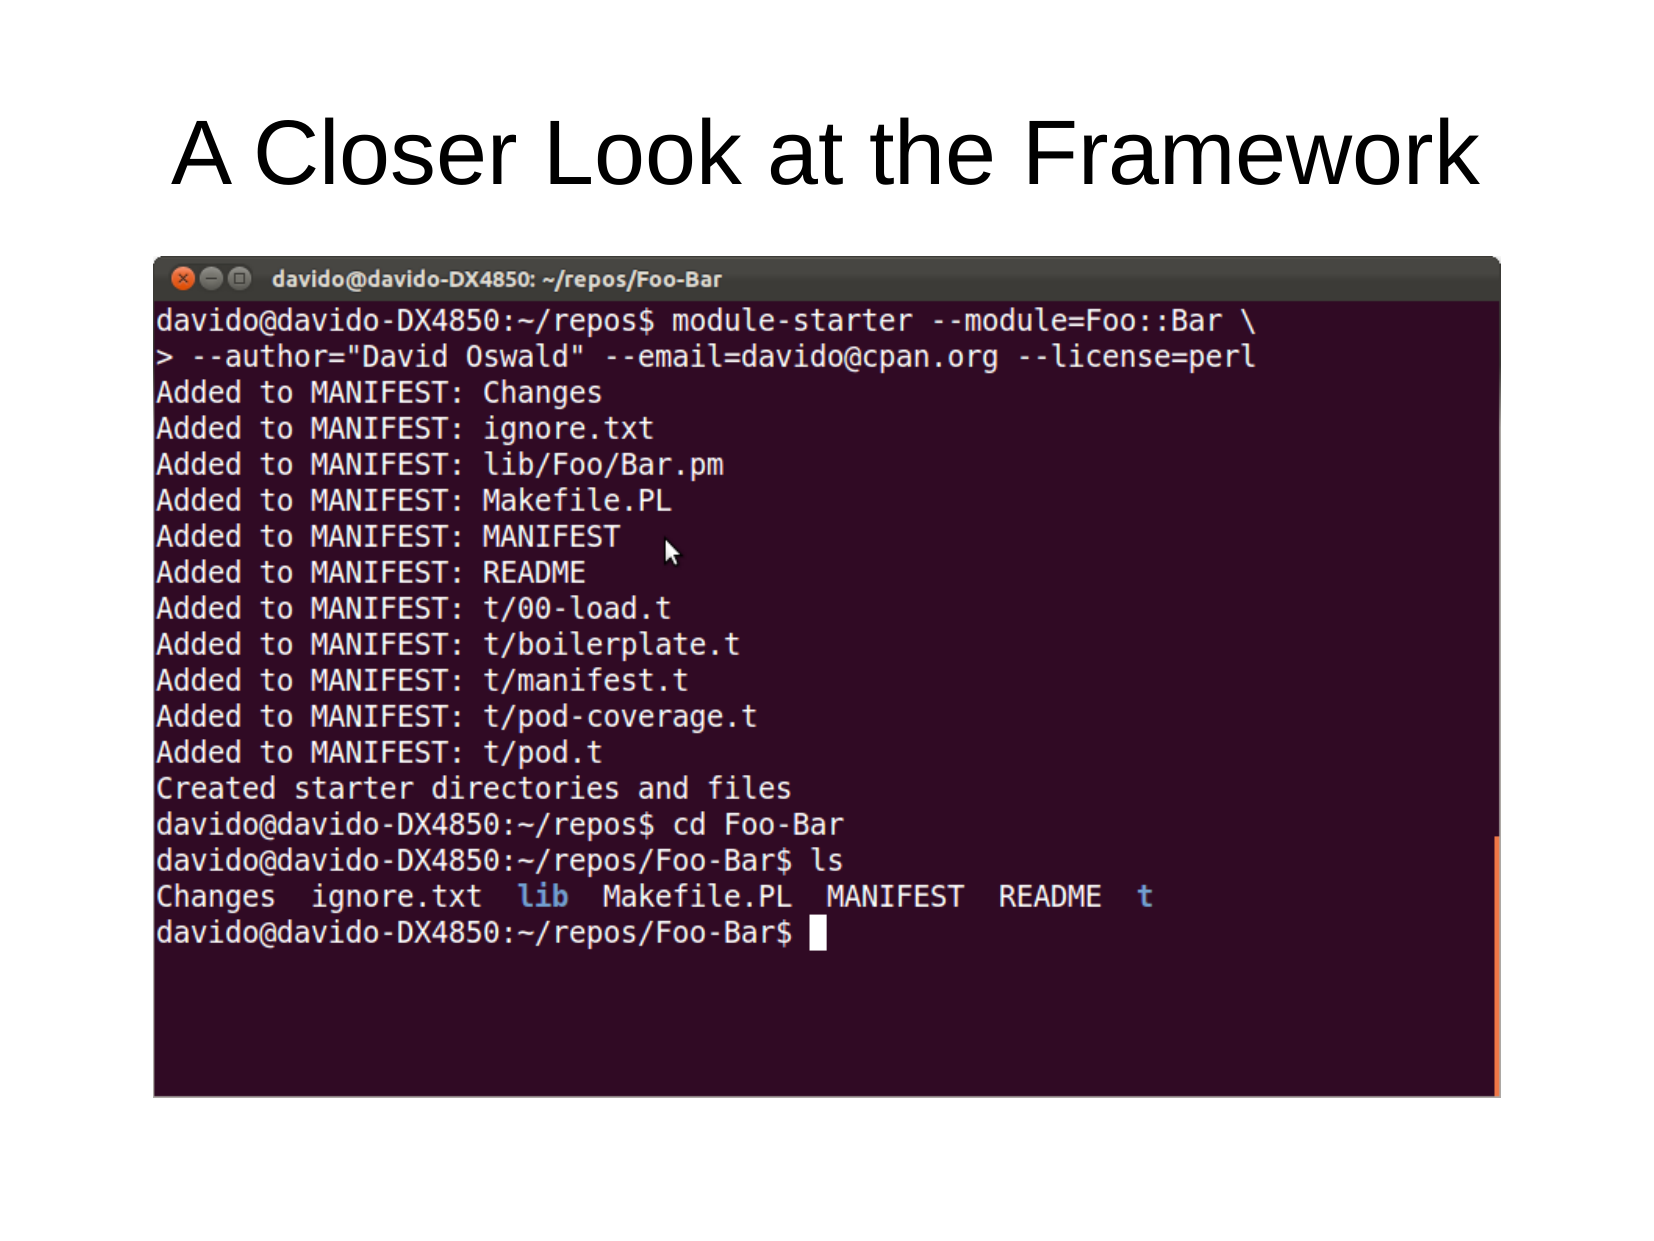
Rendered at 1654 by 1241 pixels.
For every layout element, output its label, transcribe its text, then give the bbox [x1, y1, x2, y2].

picture [153, 256, 1501, 1098]
title A Closer Look at the Framework [82, 49, 1571, 257]
list [82, 290, 1571, 1109]
